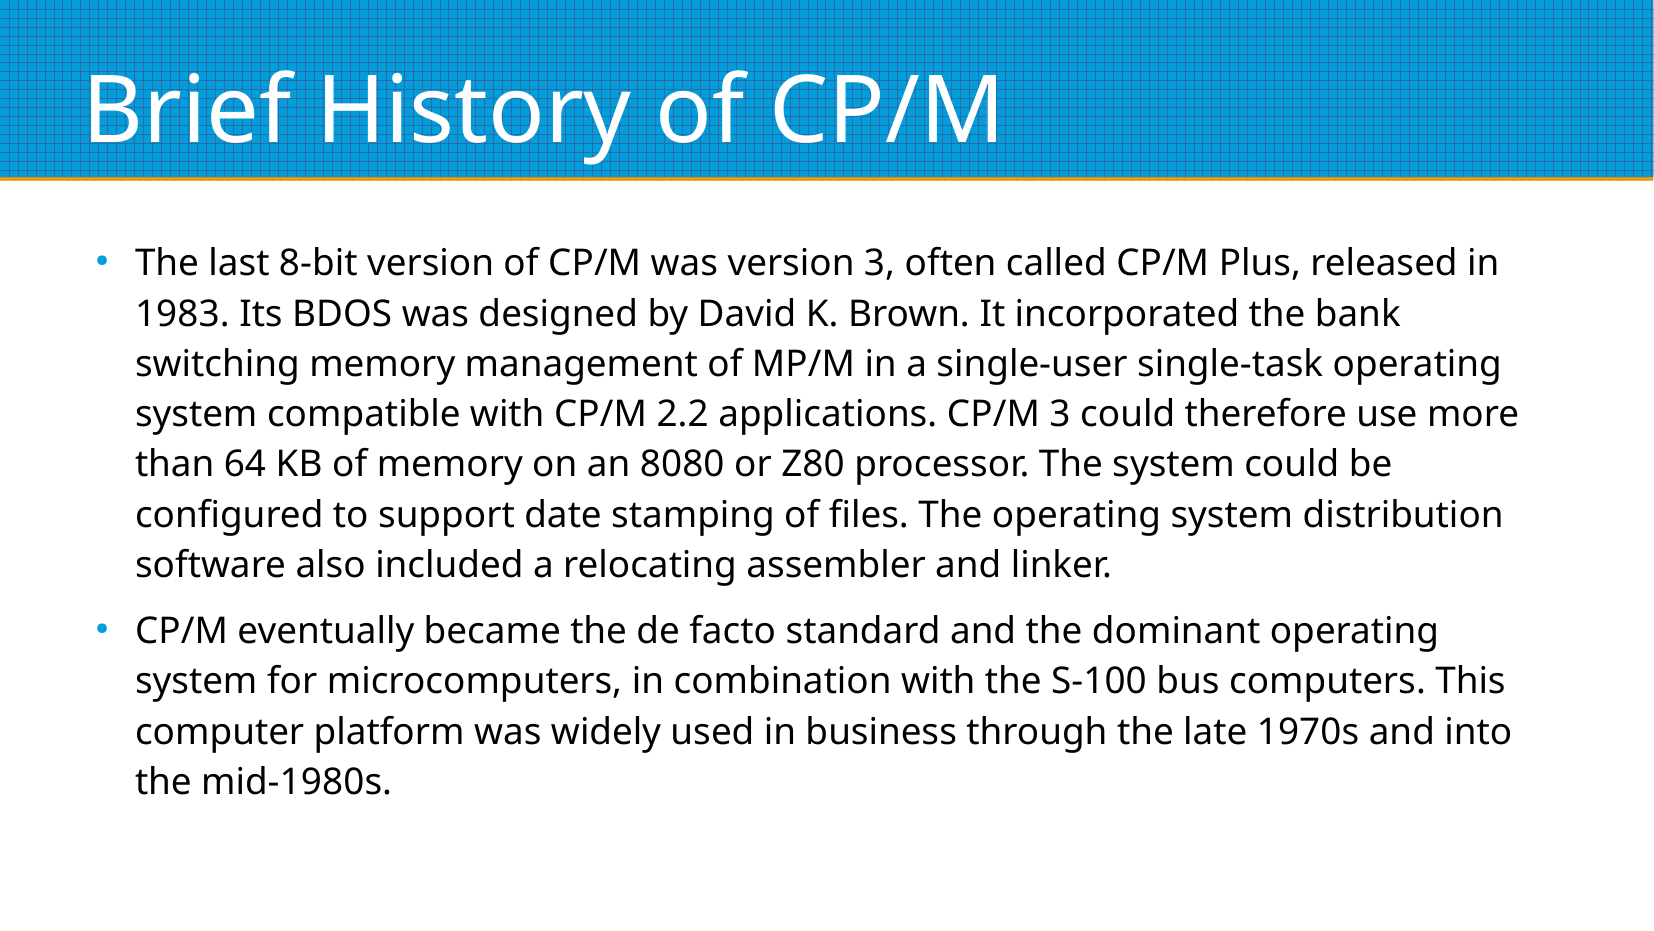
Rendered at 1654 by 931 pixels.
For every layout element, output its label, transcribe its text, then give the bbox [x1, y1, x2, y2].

title Brief History of CP/M [82, 14, 1571, 171]
list The last 8-bit version of CP/M was version 3, often called CP/M Plus, released in 1983. Its BDOS was designed by David K. Brown. It incorporated the bank switching memory management of MP/M in a single-user single-task operating system compatible with CP/M 2.2 applications. CP/M 3 could therefore use more than 64 KB of memory on an 8080 or Z80 processor. The system could be configured to support date stamping of files. The operating system distribution software also included a relocating assembler and linker. CP/M eventually became the de facto standard and the dominant operating system for microcomputers, in combination with the S-100 bus computers. This computer platform was widely used in business through the late 1970s and into the mid-1980s. [82, 236, 1563, 811]
